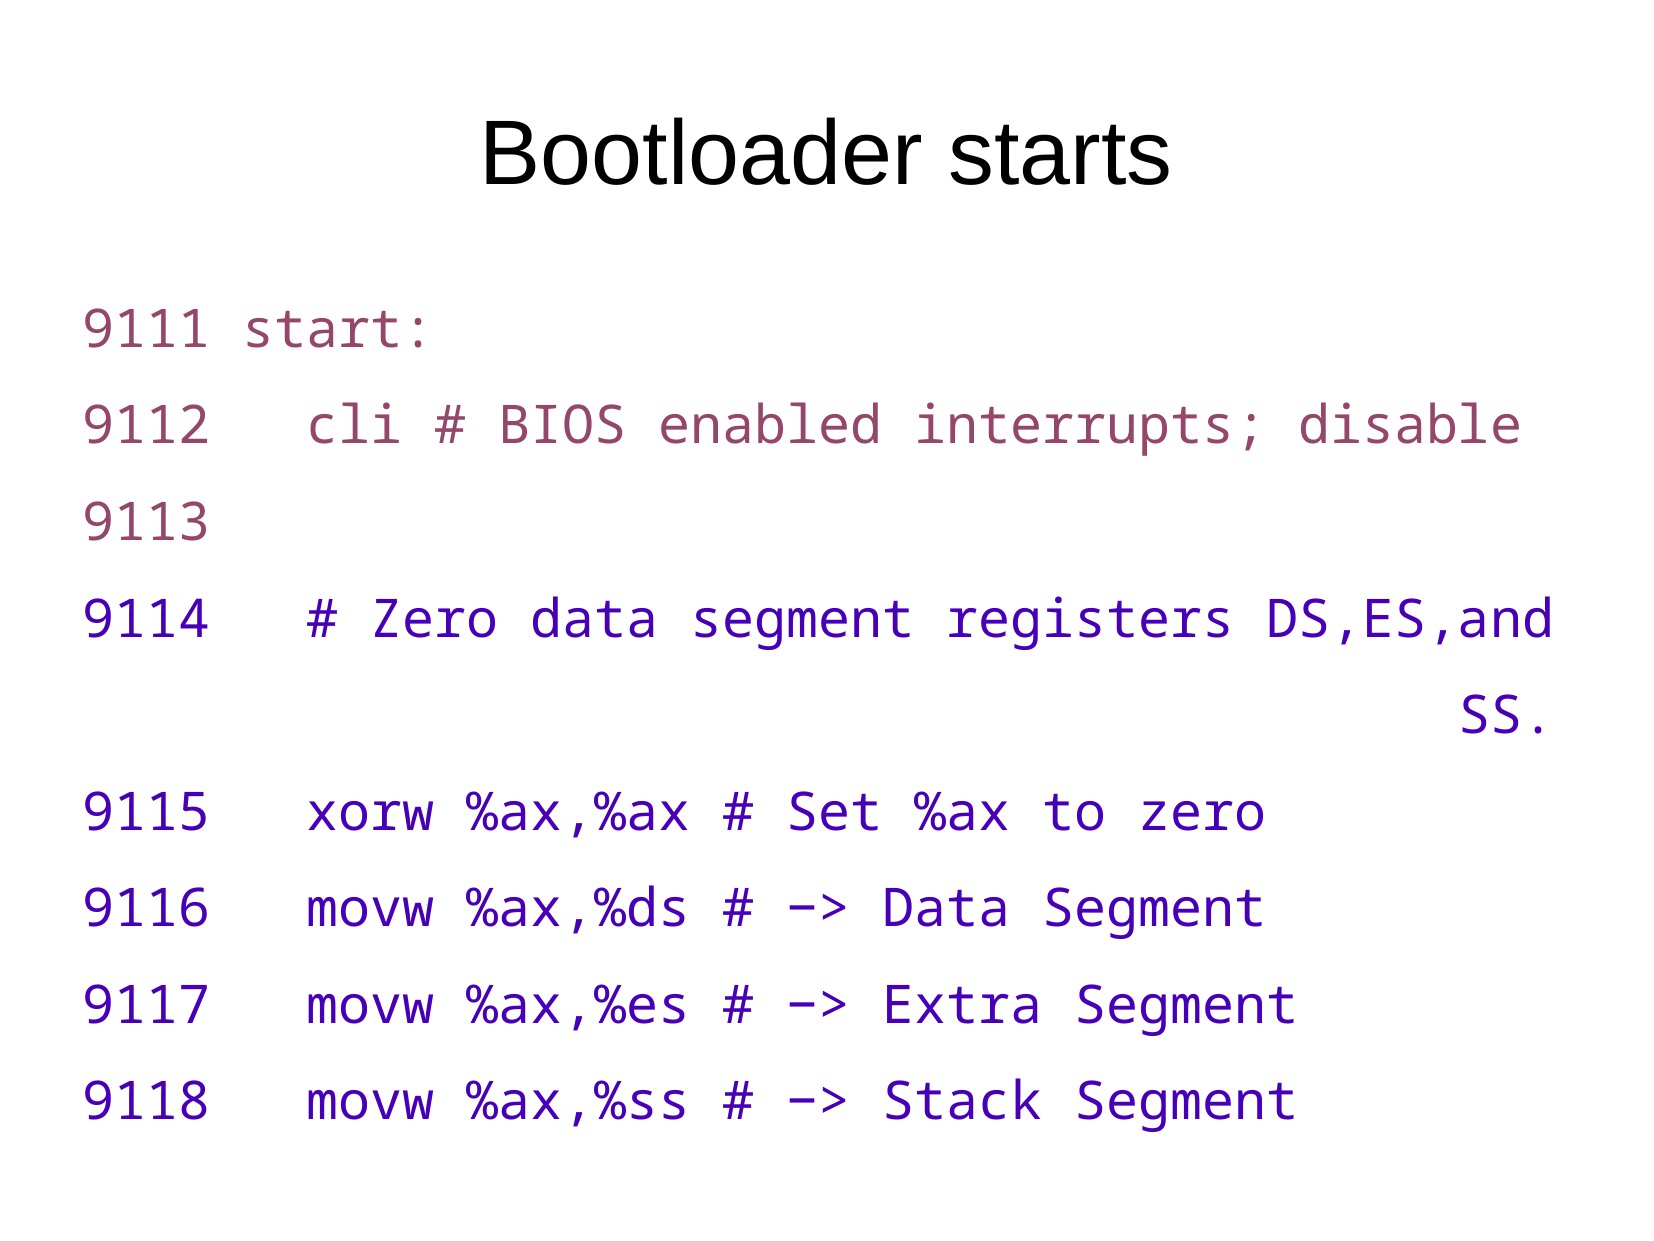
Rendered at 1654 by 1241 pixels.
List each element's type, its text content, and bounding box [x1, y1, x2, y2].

list 9111 start: 9112 cli # BIOS enabled interrupts; disable 9113 9114 # Zero data segment registers DS,ES,and SS. 9115 xorw %ax,%ax # Set %ax to zero 9116 movw %ax,%ds # −> Data Segment 9117 movw %ax,%es # −> Extra Segment 9118 movw %ax,%ss # −> Stack Segment [82, 290, 1571, 1163]
title Bootloader starts [82, 49, 1571, 257]
